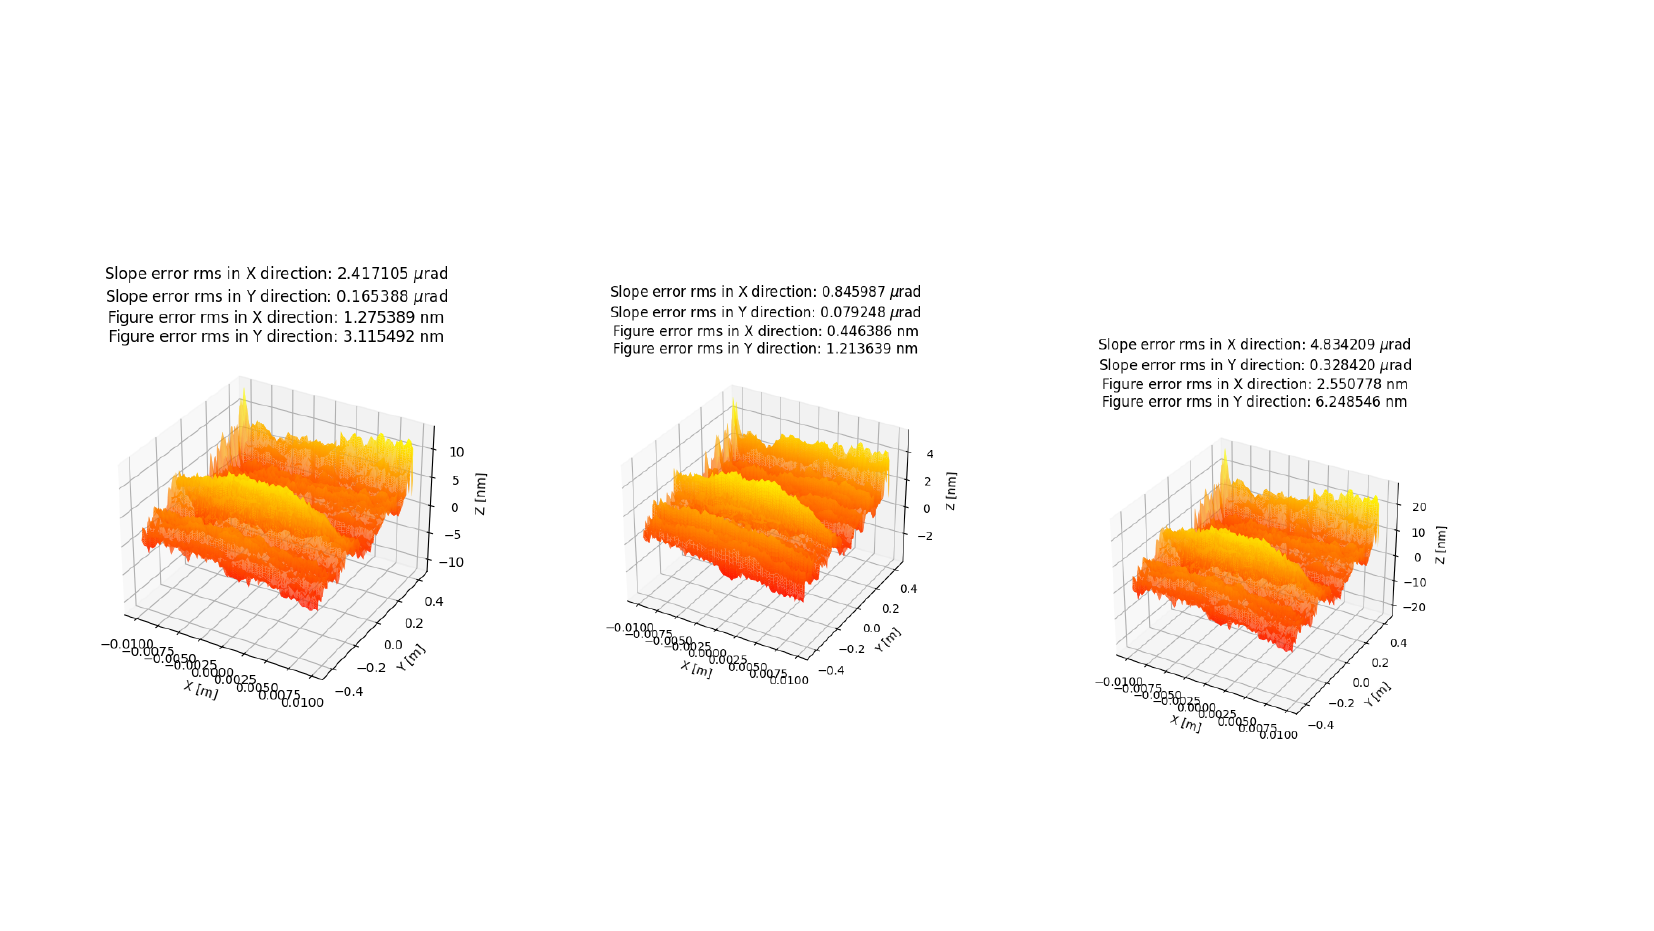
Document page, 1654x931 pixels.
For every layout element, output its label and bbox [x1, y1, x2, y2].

picture [562, 269, 961, 713]
picture [1065, 325, 1450, 766]
picture [90, 254, 495, 740]
